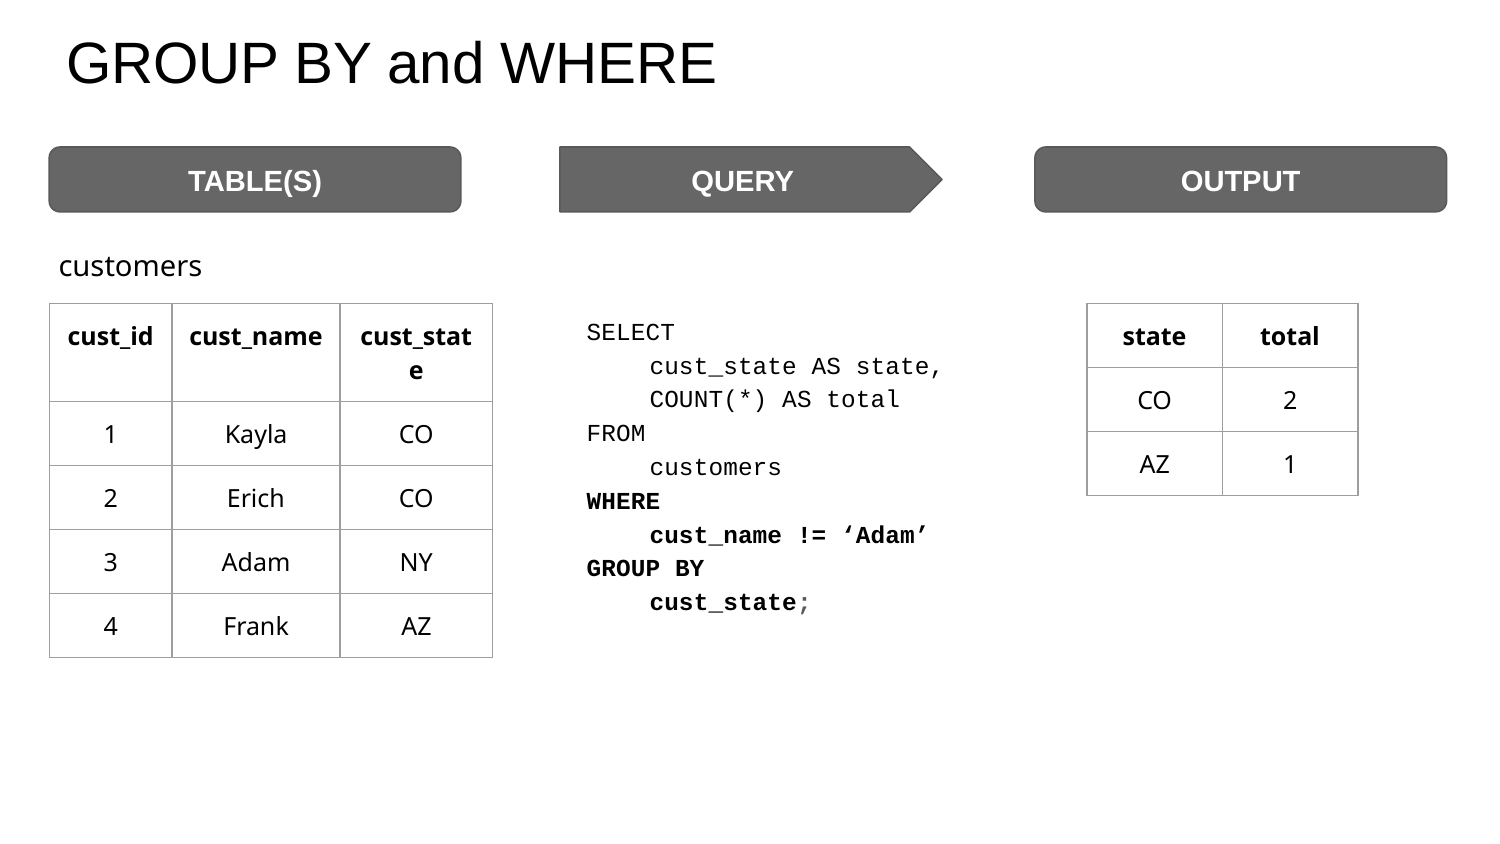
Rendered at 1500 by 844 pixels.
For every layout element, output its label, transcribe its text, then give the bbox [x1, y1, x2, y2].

text_box OUTPUT [1034, 146, 1447, 212]
text_box QUERY [559, 146, 943, 212]
table_cell 1 [1223, 432, 1357, 495]
table_header total [1223, 304, 1357, 367]
table_cell 1 [50, 402, 171, 465]
table_cell Erich [173, 466, 339, 529]
table_cell CO [341, 402, 492, 465]
list SELECT cust_state AS state, COUNT(*) AS total FROM customers WHERE cust_name != ‘Adam’ GROUP BY cust_state; [571, 296, 1094, 634]
table_cell Kayla [173, 402, 339, 465]
text_box TABLE(S) [49, 146, 461, 212]
table_cell CO [1088, 368, 1222, 431]
table_cell 4 [50, 594, 171, 657]
table_cell AZ [1088, 432, 1222, 495]
table_header cust_state [341, 304, 492, 401]
table_cell AZ [341, 594, 492, 657]
table_cell Adam [173, 530, 339, 593]
table_cell NY [341, 530, 492, 593]
table_cell Frank [173, 594, 339, 657]
table_cell 2 [1223, 368, 1357, 431]
table_header cust_name [173, 304, 339, 401]
table_header cust_id [50, 304, 171, 401]
table_header state [1088, 304, 1222, 367]
title GROUP BY and WHERE [51, 10, 1449, 113]
table_cell 3 [50, 530, 171, 593]
table_cell 2 [50, 466, 171, 529]
text_box customers [43, 232, 280, 298]
table_cell CO [341, 466, 492, 529]
